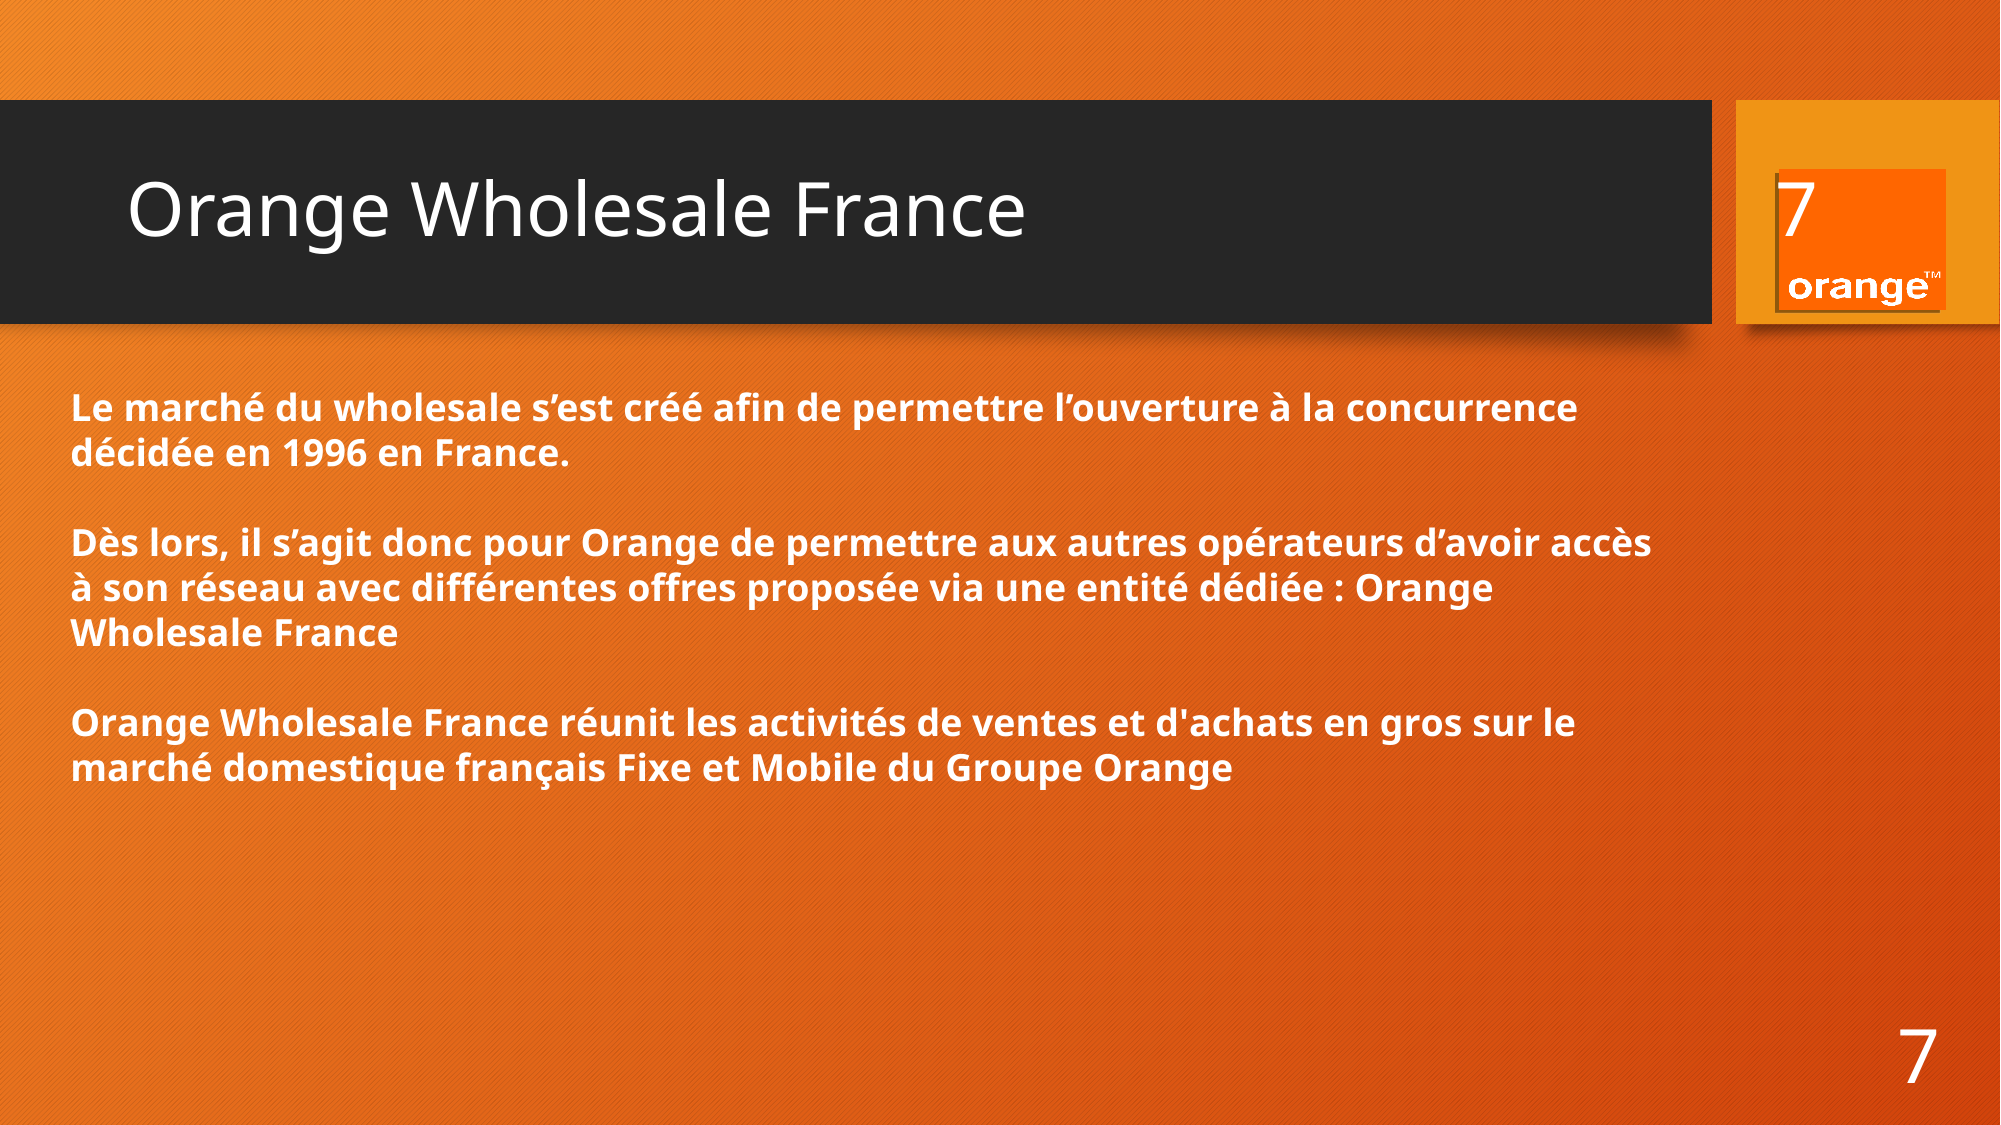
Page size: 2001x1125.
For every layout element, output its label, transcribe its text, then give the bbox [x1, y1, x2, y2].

picture [1779, 303, 1946, 310]
title Orange Wholesale France [111, 123, 1689, 301]
text_box <numéro> [1882, 970, 2000, 1125]
picture [0, 323, 1713, 376]
text_box Le marché du wholesale s’est créé afin de permettre l’ouverture à la concurrence décidée en 1996 en France. Dès lors, il s’agit donc pour Orange de permettre aux autres opérateurs d’avoir accès à son réseau avec différentes offres proposée via une entité dédiée : Orange Wholesale France Orange Wholesale France réunit les activités de ventes et d'achats en gros sur le marché domestique français Fixe et Mobile du Groupe Orange [55, 376, 1689, 842]
text_box <numéro> [1760, 123, 1950, 303]
picture [1736, 323, 2000, 348]
